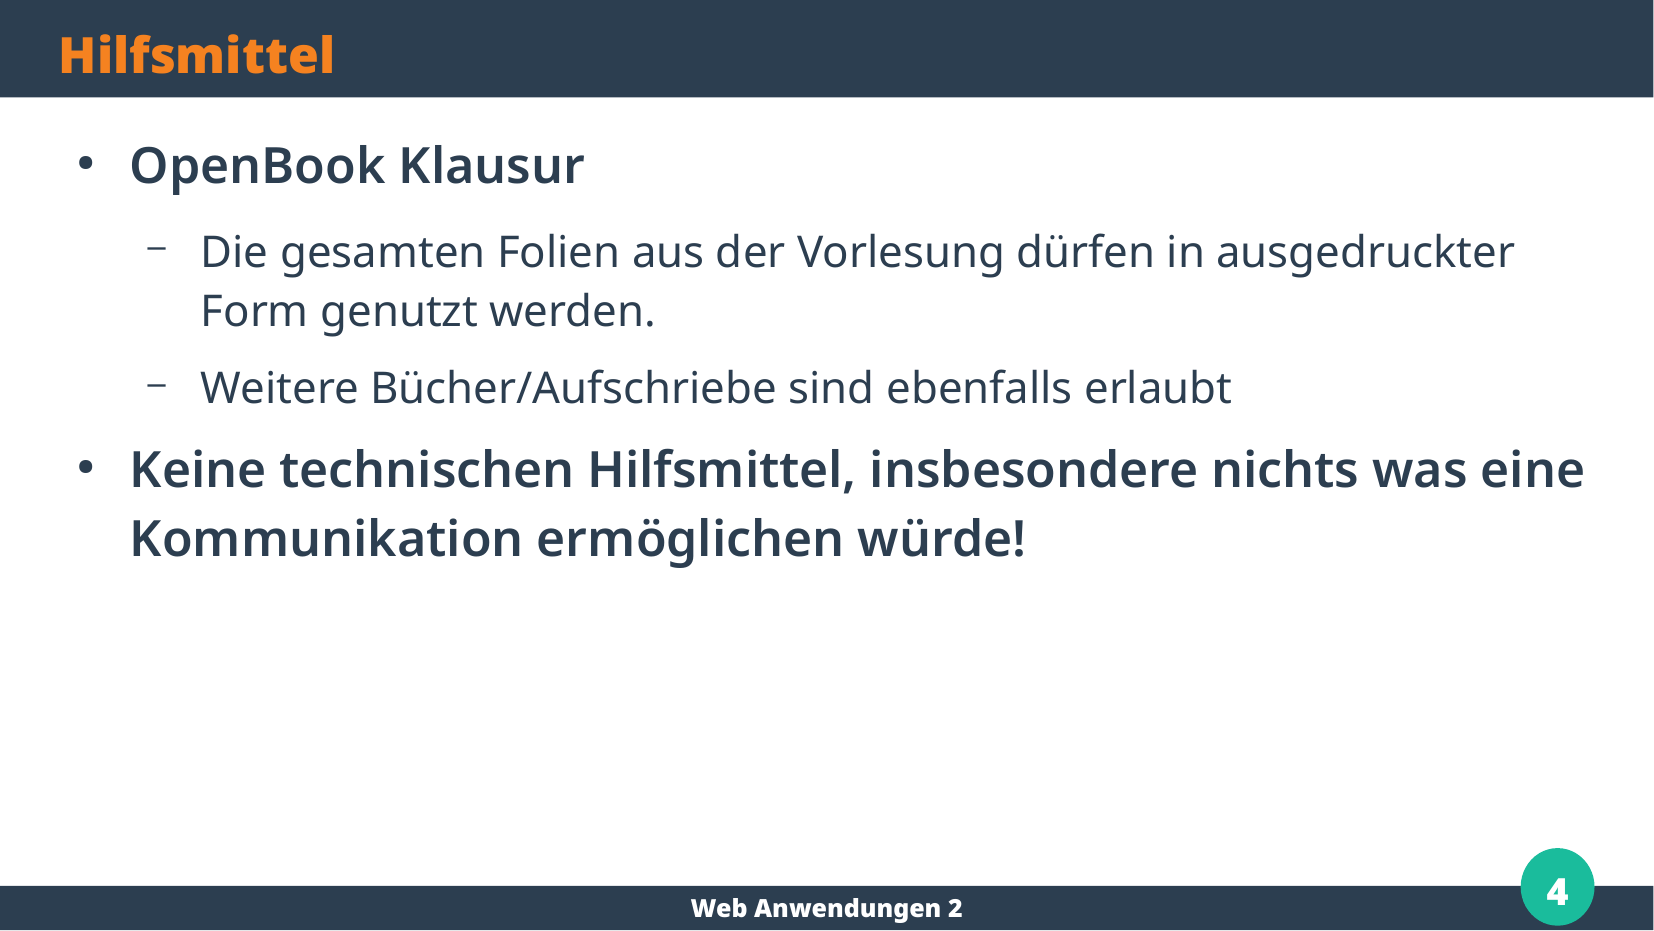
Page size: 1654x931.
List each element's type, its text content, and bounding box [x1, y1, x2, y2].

list OpenBook Klausur Die gesamten Folien aus der Vorlesung dürfen in ausgedruckter Form genutzt werden. Weitere Bücher/Aufschriebe sind ebenfalls erlaubt Keine technischen Hilfsmittel, insbesondere nichts was eine Kommunikation ermöglichen würde! [59, 129, 1595, 864]
title Hilfsmittel [59, 8, 1595, 89]
